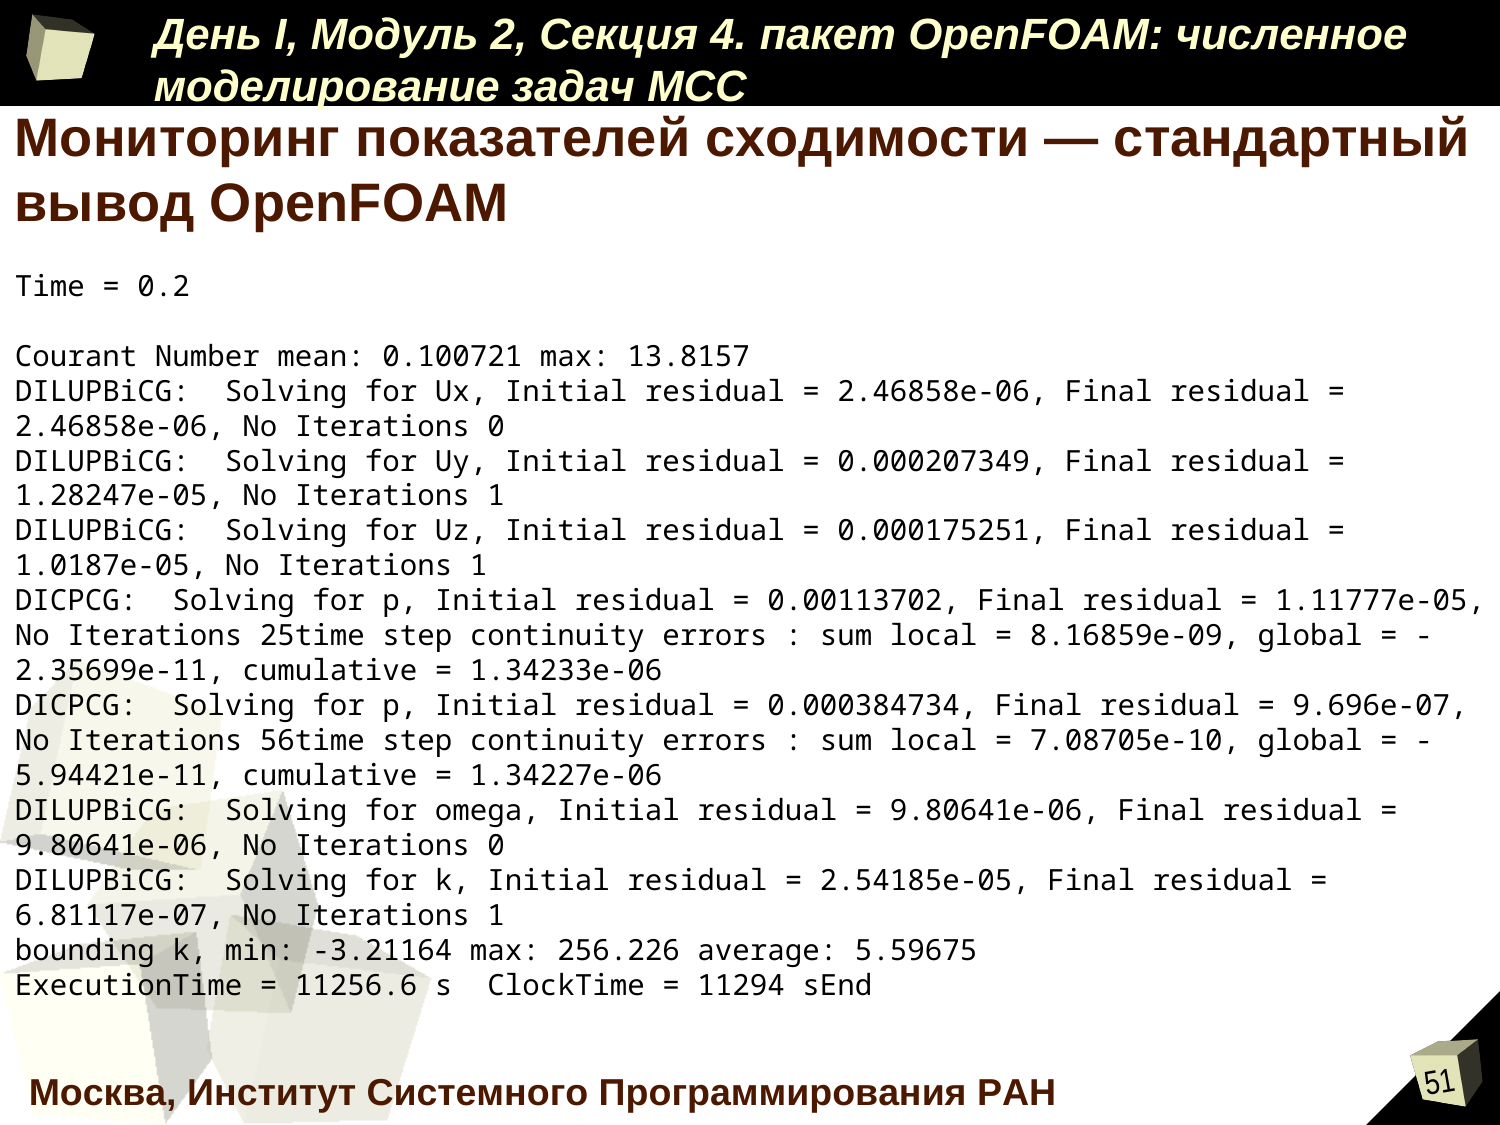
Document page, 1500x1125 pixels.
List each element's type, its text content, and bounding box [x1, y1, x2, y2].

text_box Мониторинг показателей сходимости — стандартный вывод OpenFOAM [0, 94, 1500, 240]
picture [0, 1009, 433, 1125]
text_box Time = 0.2 Courant Number mean: 0.100721 max: 13.8157 DILUPBiCG: Solving for Ux, Initial residual = 2.46858e-06, Final residual = 2.46858e-06, No Iterations 0 DILUPBiCG: Solving for Uy, Initial residual = 0.000207349, Final residual = 1.28247e-05, No Iterations 1 DILUPBiCG: Solving for Uz, Initial residual = 0.000175251, Final residual = 1.0187e-05, No Iterations 1 DICPCG: Solving for p, Initial residual = 0.00113702, Final residual = 1.11777e-05, No Iterations 25time step continuity errors : sum local = 8.16859e-09, global = -2.35699e-11, cumulative = 1.34233e-06 DICPCG: Solving for p, Initial residual = 0.000384734, Final residual = 9.696e-07, No Iterations 56time step continuity errors : sum local = 7.08705e-10, global = -5.94421e-11, cumulative = 1.34227e-06 DILUPBiCG: Solving for omega, Initial residual = 9.80641e-06, Final residual = 9.80641e-06, No Iterations 0 DILUPBiCG: Solving for k, Initial residual = 2.54185e-05, Final residual = 6.81117e-07, No Iterations 1 bounding k, min: -3.21164 max: 256.226 average: 5.59675 ExecutionTime = 11256.6 s ClockTime = 11294 sEnd [0, 259, 1500, 1009]
picture [423, 1088, 433, 1102]
